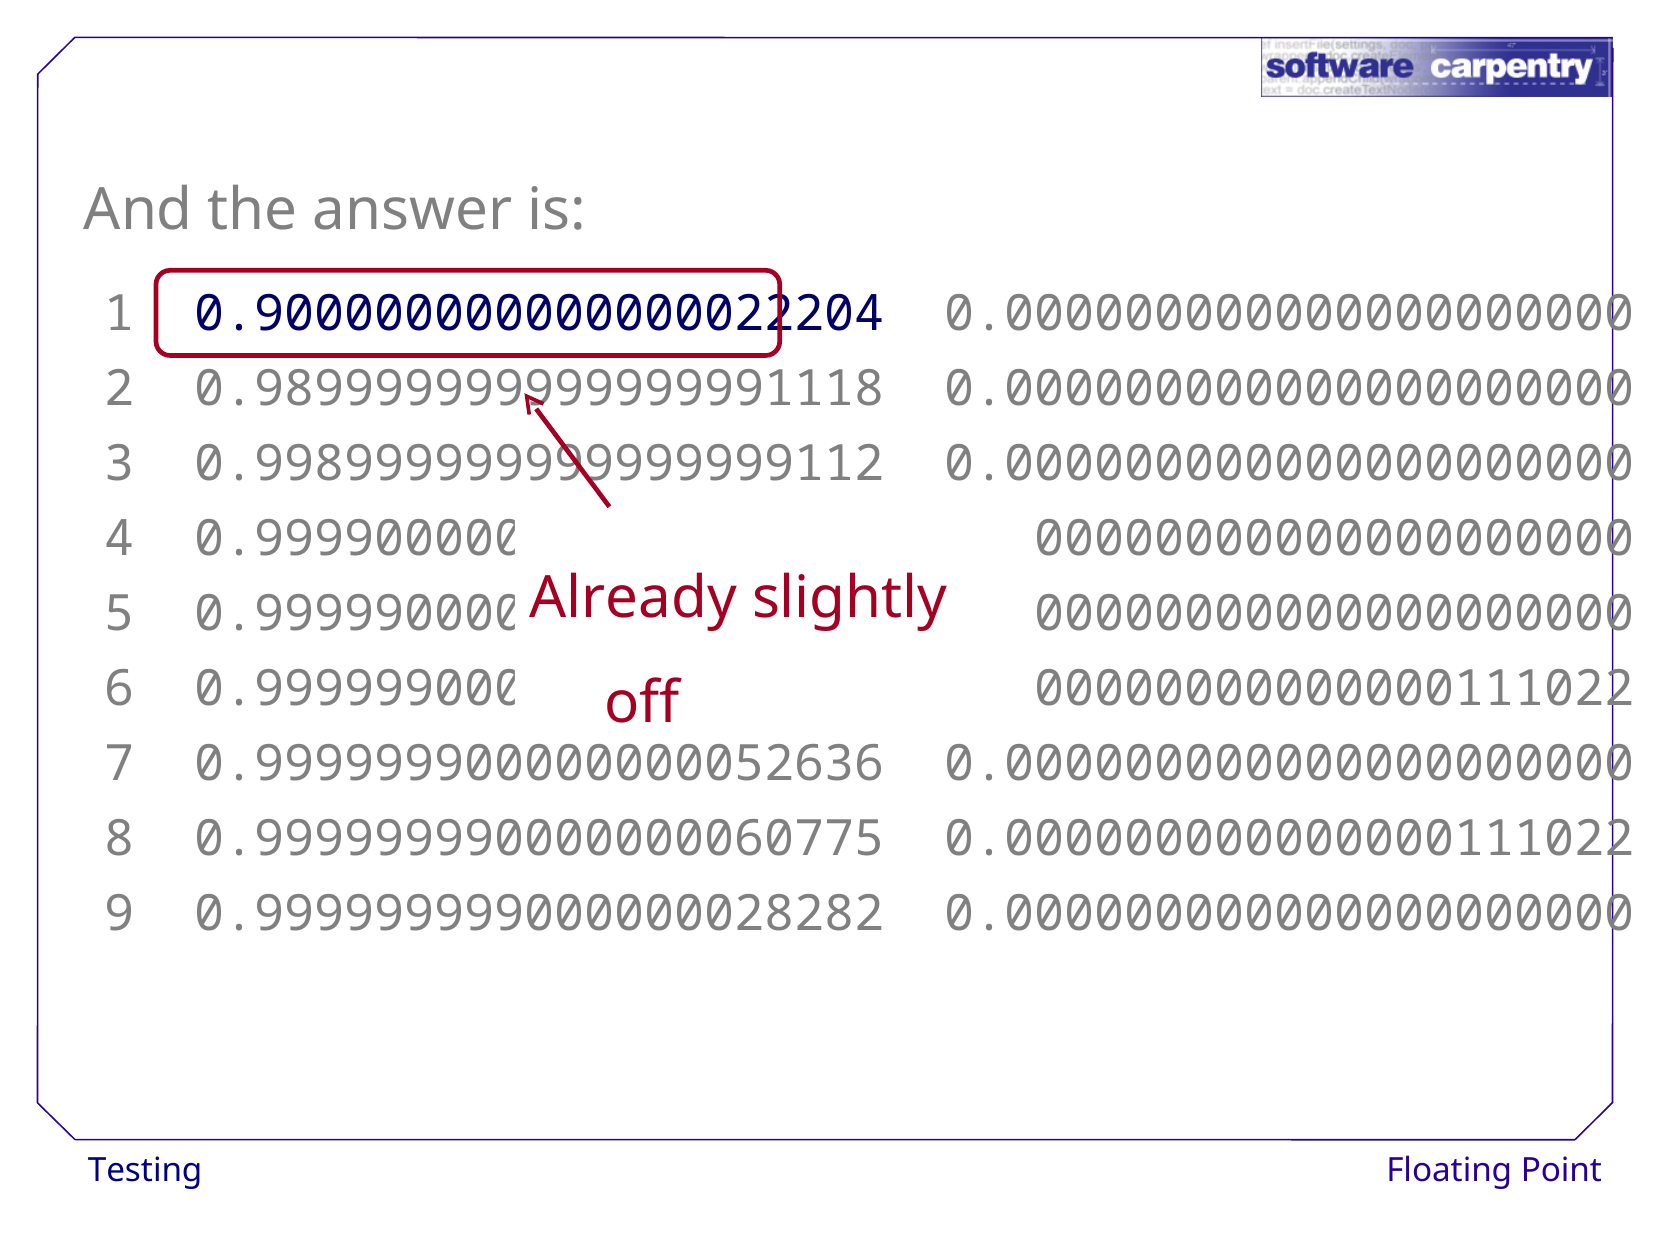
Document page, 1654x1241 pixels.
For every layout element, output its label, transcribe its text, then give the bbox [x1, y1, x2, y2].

text_box And the answer is: [68, 128, 751, 250]
text_box 1 0.900000000000000022204 0.000000000000000000000 2 0.989999999999999991118 0.000000000000000000000 3 0.998999999999999999112 0.000000000000000000000 4 0.999900000000000011013 0.000000000000000000000 5 0.999990000000000045510 0.000000000000000000000 6 0.999999000000000082267 0.000000000000000111022 7 0.999999900000000052636 0.000000000000000000000 8 0.999999990000000060775 0.000000000000000111022 9 0.999999999000000028282 0.000000000000000000000 [89, 258, 1512, 970]
text_box Already slightly off [514, 516, 1036, 742]
picture [1261, 39, 1613, 97]
